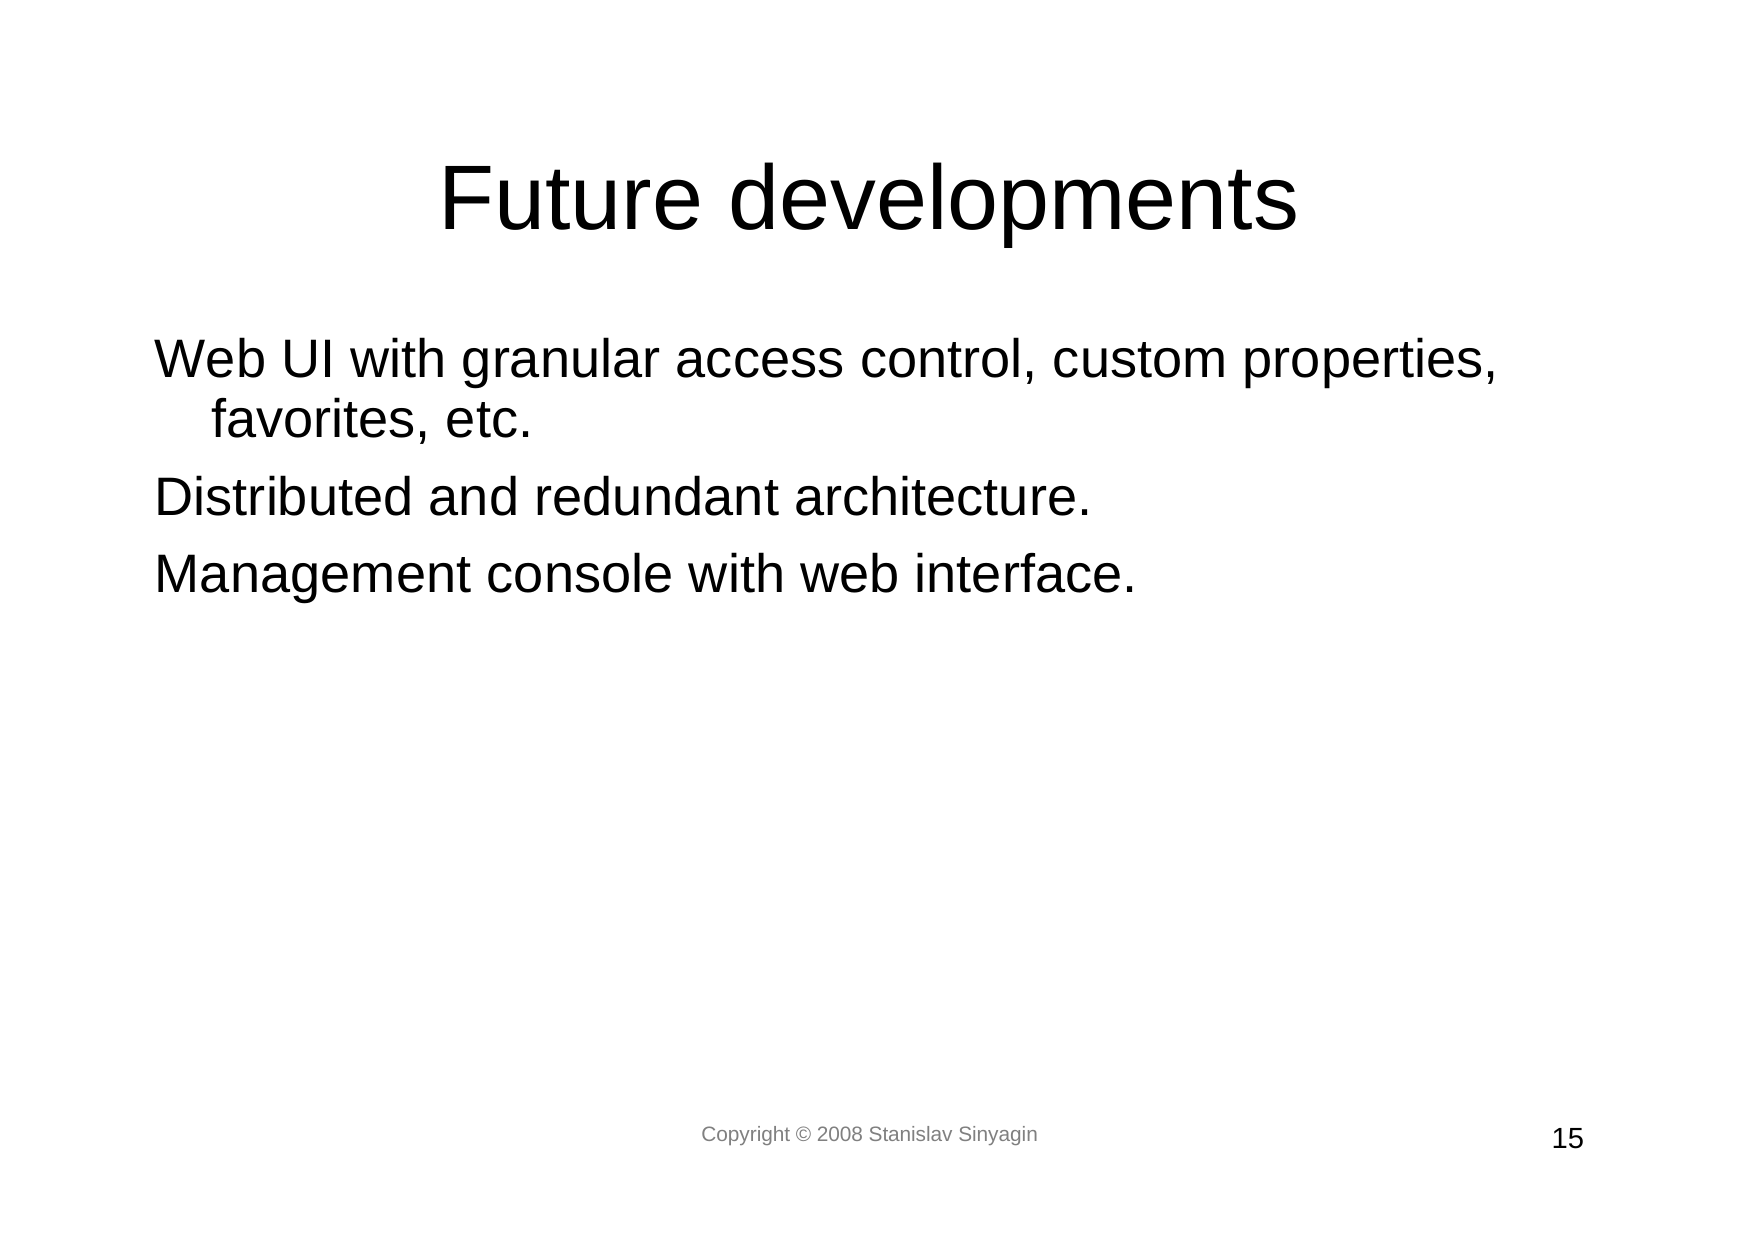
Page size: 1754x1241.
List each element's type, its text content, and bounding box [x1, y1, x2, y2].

list Web UI with granular access control, custom properties, favorites, etc. Distributed and redundant architecture. Management console with web interface. [140, 320, 1599, 1077]
title Future developments [140, 96, 1599, 299]
